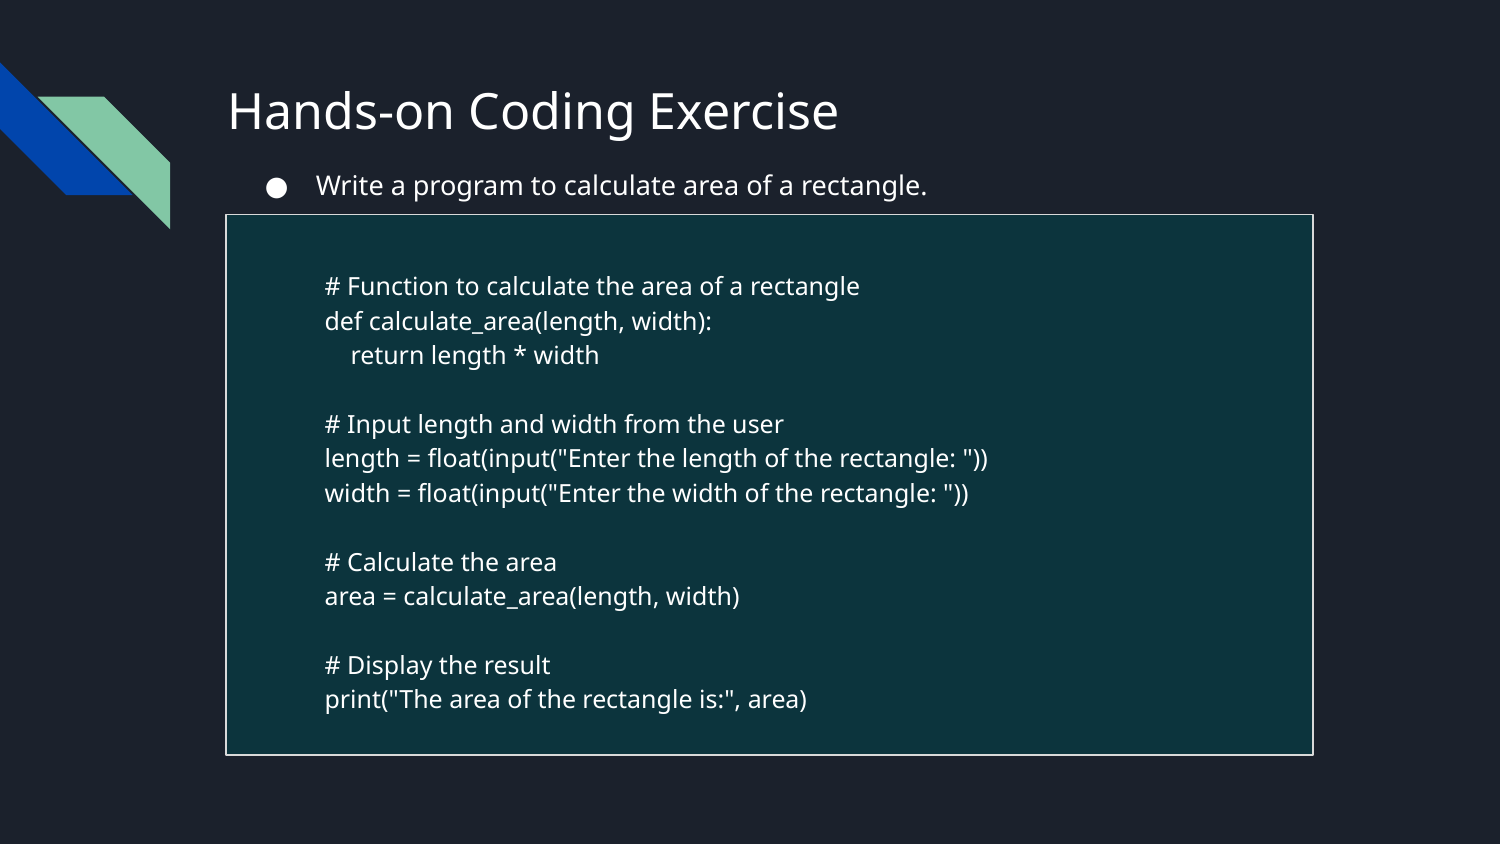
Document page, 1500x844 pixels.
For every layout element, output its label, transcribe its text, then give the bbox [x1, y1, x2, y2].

text_box [225, 214, 1313, 755]
list Write a program to calculate area of a rectangle. [225, 148, 1381, 627]
title Hands-on Coding Exercise [212, 64, 1368, 215]
text_box # Function to calculate the area of a rectangle def calculate_area(length, width): return length * width # Input length and width from the user length = float(input("Enter the length of the rectangle: ")) width = float(input("Enter the width of the rectangle: ")) # Calculate the area area = calculate_area(length, width) # Display the result print("The area of the rectangle is:", area) [234, 236, 1305, 778]
